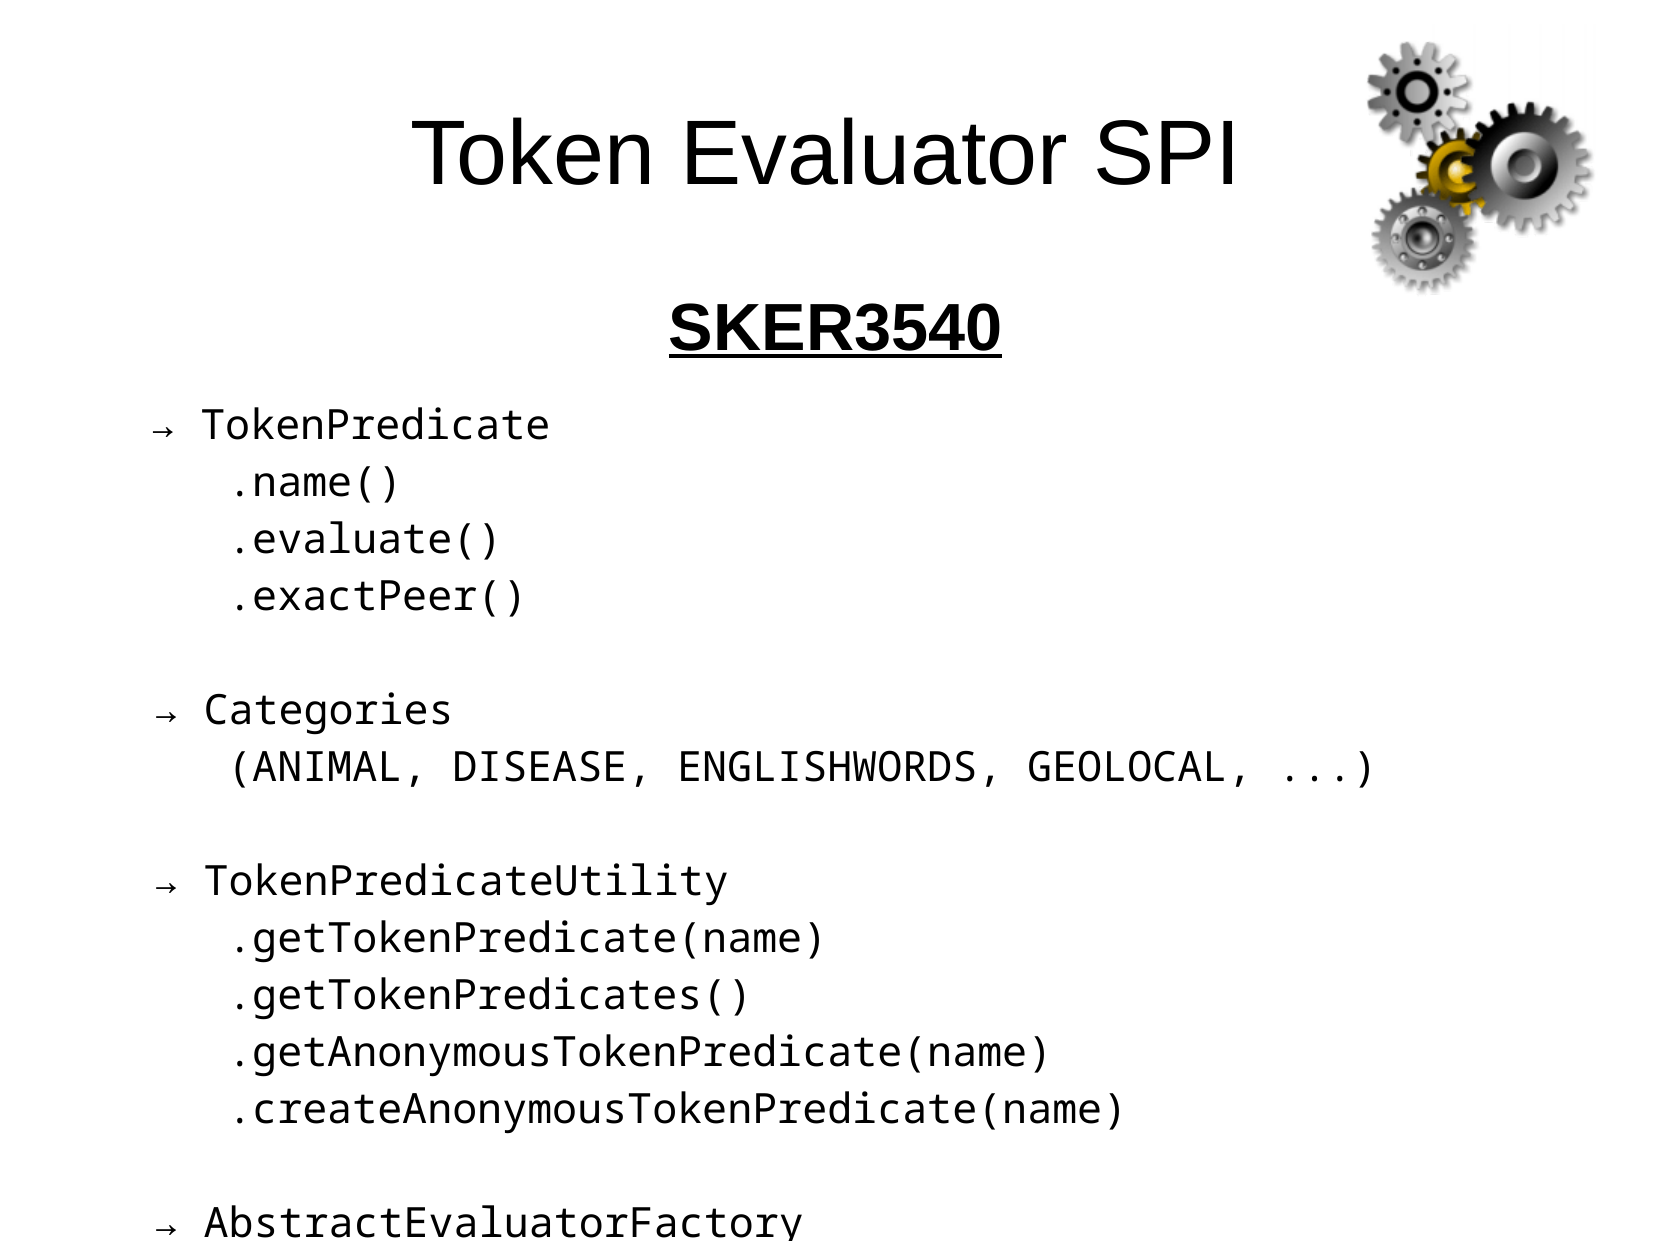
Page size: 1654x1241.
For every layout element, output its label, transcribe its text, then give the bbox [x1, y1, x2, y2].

picture [1328, 24, 1629, 325]
title Token Evaluator SPI [82, 49, 1328, 257]
list SKER3540 → TokenPredicate .name() .evaluate() .exactPeer() → Categories (ANIMAL, DISEASE, ENGLISHWORDS, GEOLOCAL, ...) → TokenPredicateUtility .getTokenPredicate(name) .getTokenPredicates() .getAnonymousTokenPredicate(name) .createAnonymousTokenPredicate(name) → AbstractEvaluatorFactory .isResponsibleFor(tokenPredicate) .getEvaluator(tokenPredicate) [82, 290, 1571, 1202]
